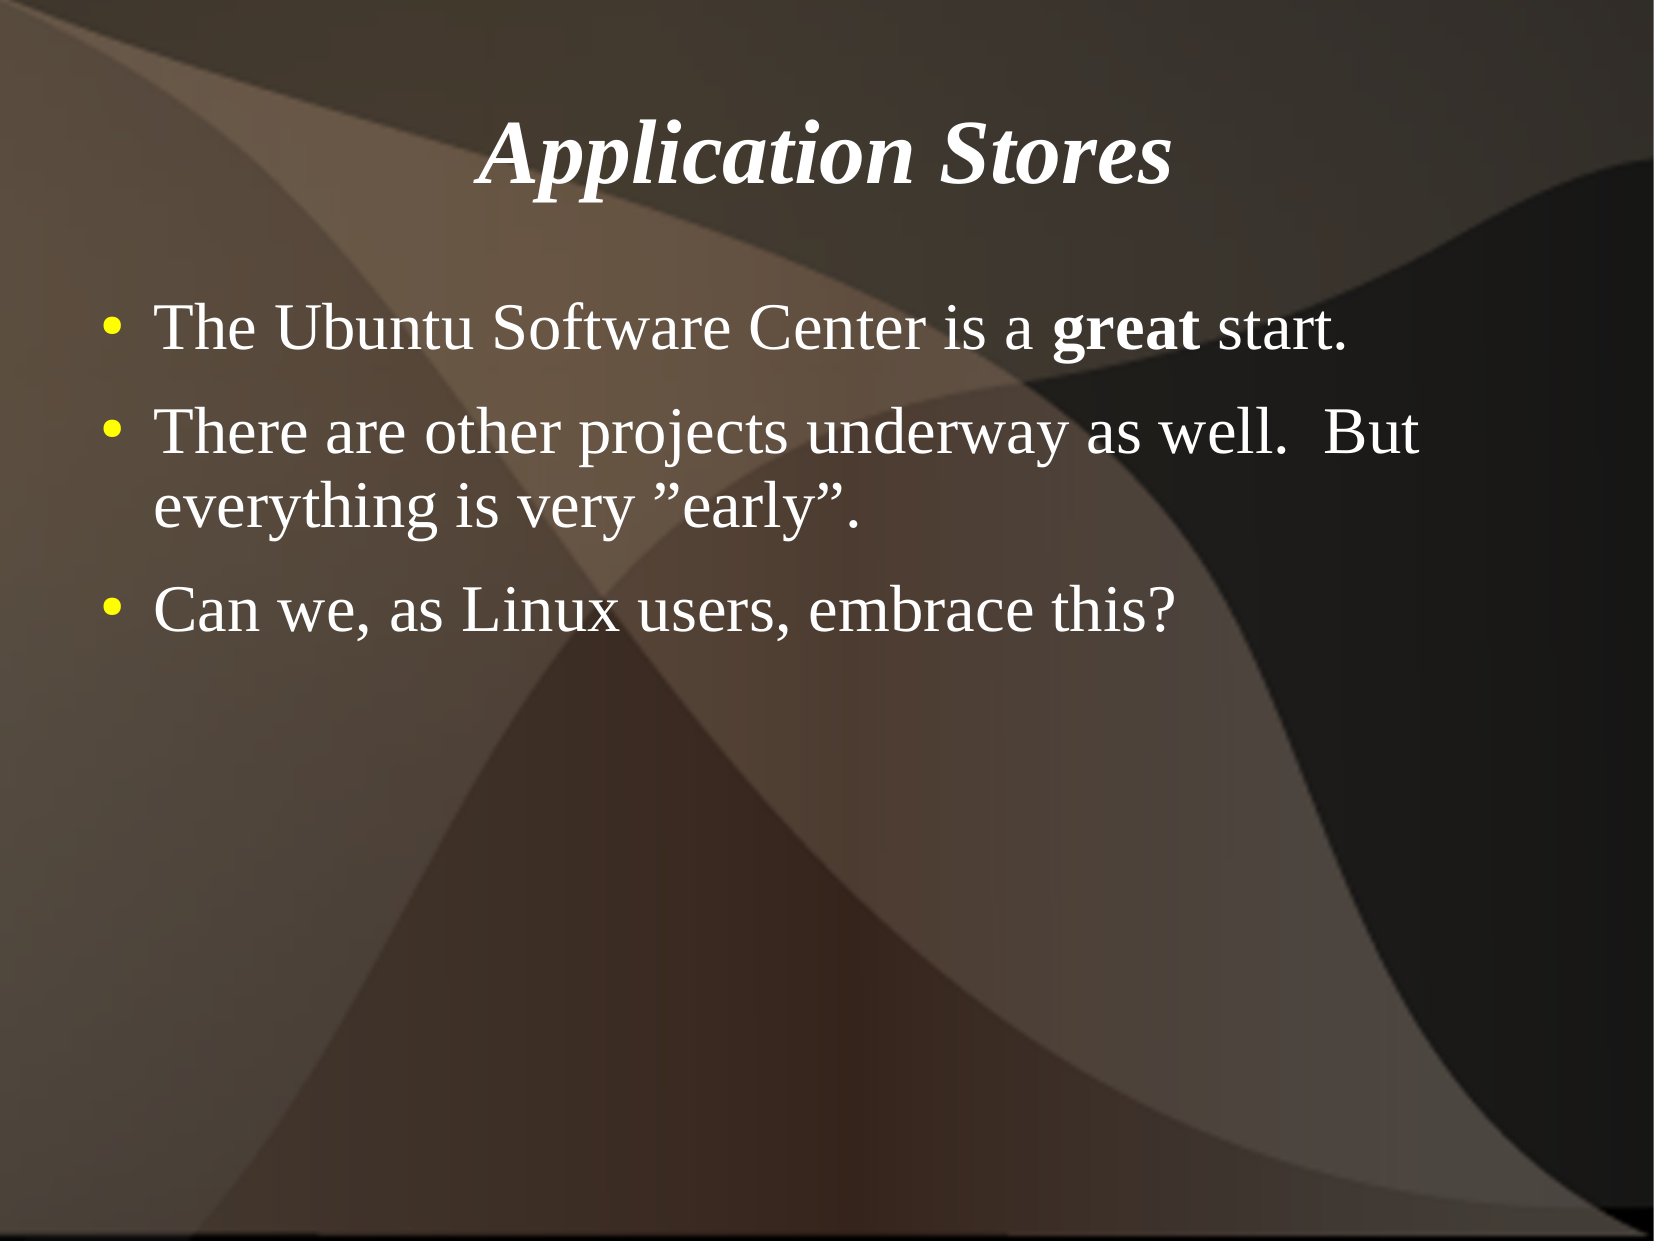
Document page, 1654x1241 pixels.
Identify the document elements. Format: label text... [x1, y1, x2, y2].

list The Ubuntu Software Center is a great start. There are other projects underway as well. But everything is very ”early”. Can we, as Linux users, embrace this? [82, 290, 1571, 1094]
picture [0, 0, 1654, 1241]
title Application Stores [82, 56, 1571, 250]
